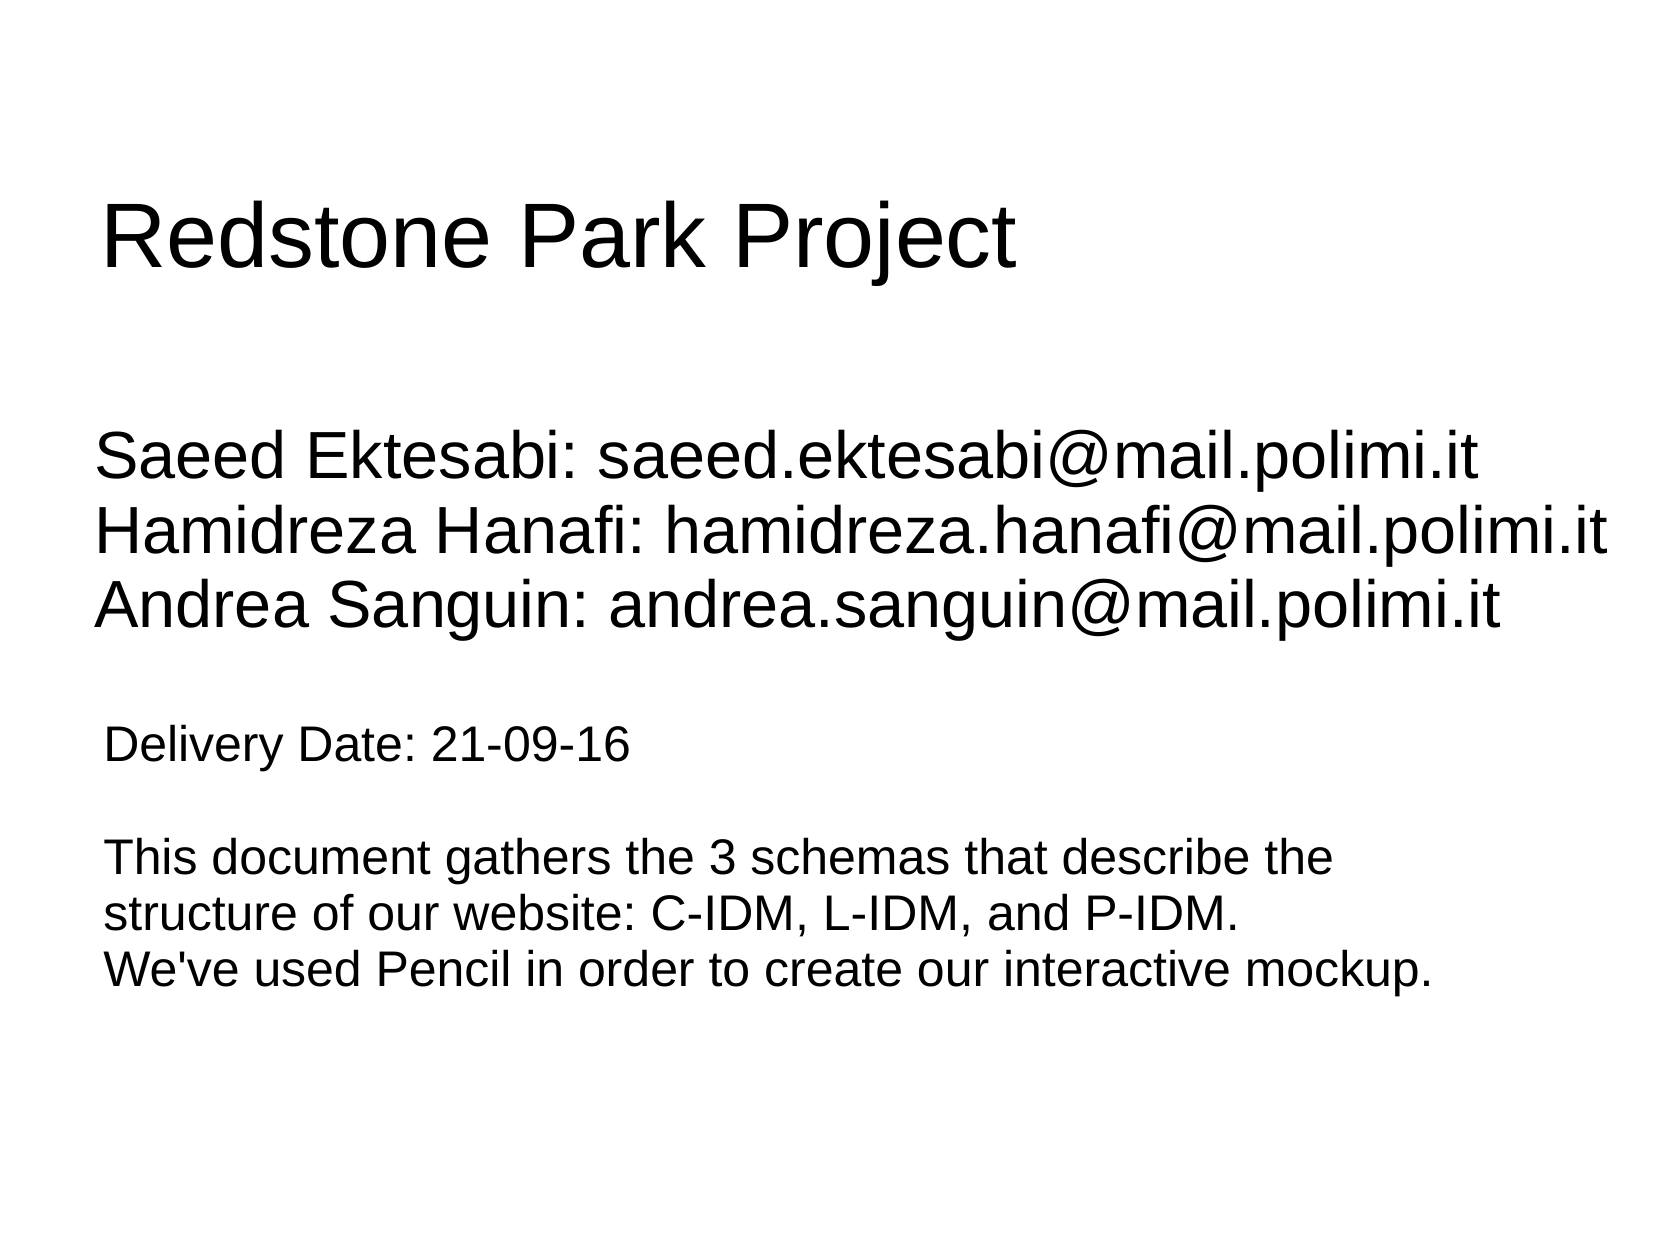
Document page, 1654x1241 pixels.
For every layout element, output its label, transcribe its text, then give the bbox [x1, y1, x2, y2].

text_box This document gathers the 3 schemas that describe the structure of our website: C-IDM, L-IDM, and P-IDM. We've used Pencil in order to create our interactive mockup. [88, 821, 1506, 1004]
text_box Delivery Date: 21-09-16 [88, 708, 647, 780]
text_box Saeed Ektesabi: saeed.ektesabi@mail.polimi.it Hamidreza Hanafi: hamidreza.hanafi@mail.polimi.it Andrea Sanguin: andrea.sanguin@mail.polimi.it [79, 410, 1625, 650]
text_box Redstone Park Project [85, 177, 1034, 295]
